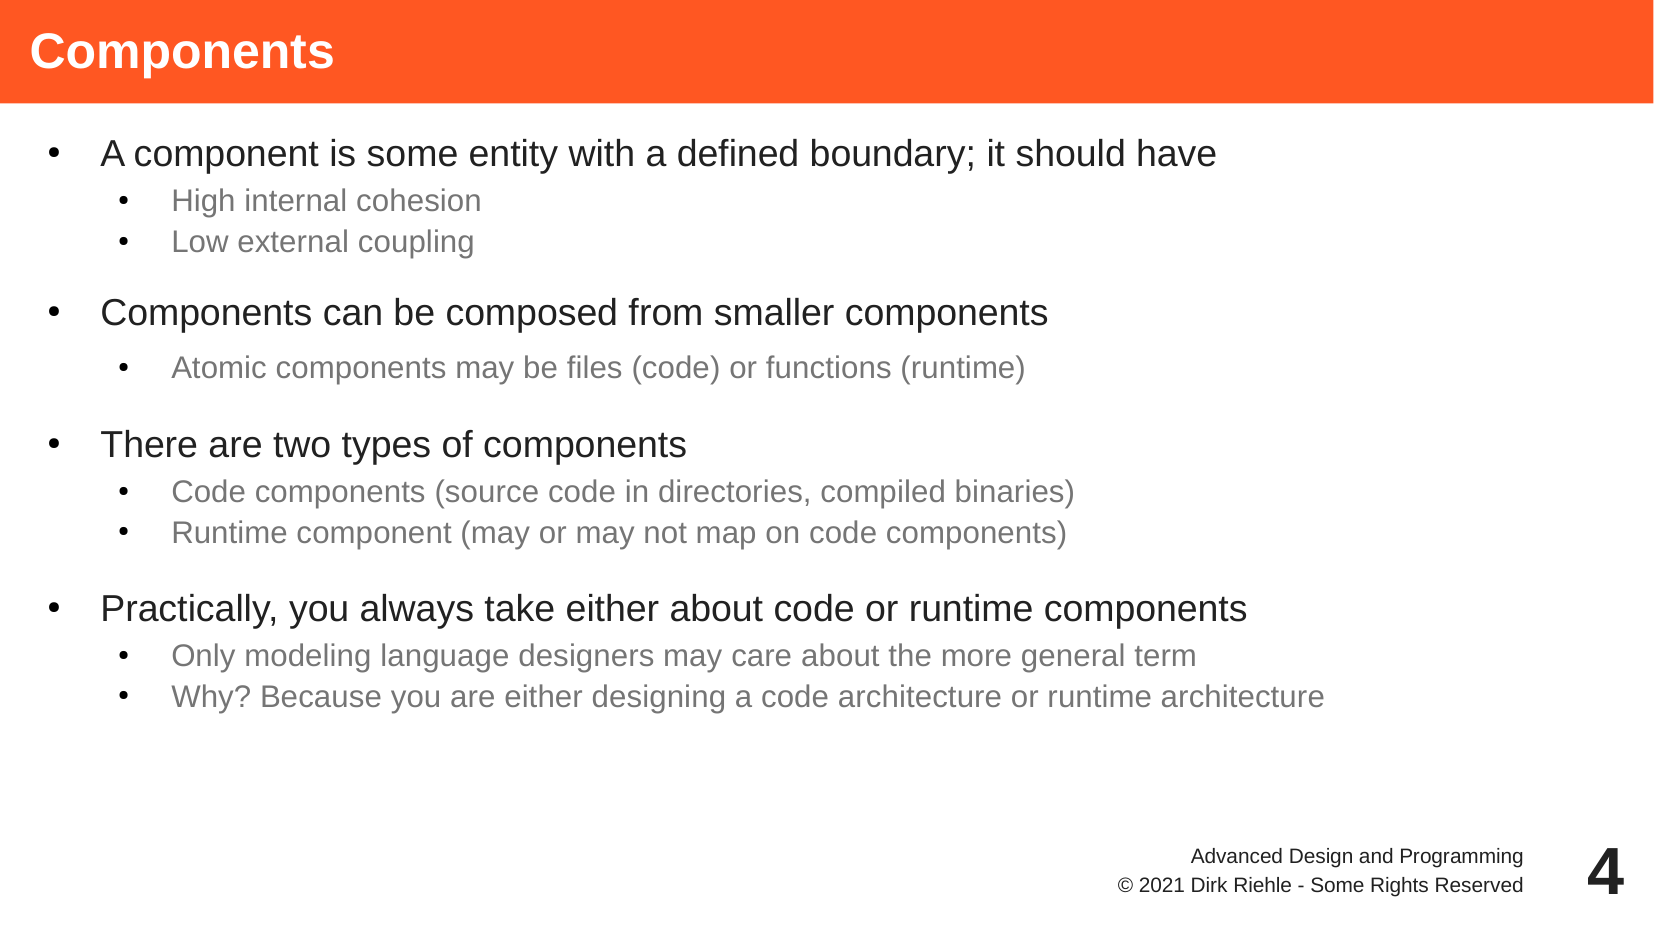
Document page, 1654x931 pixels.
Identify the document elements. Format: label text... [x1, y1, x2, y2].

title Components [0, 0, 1654, 104]
list A component is some entity with a defined boundary; it should have High internal cohesion Low external coupling Components can be composed from smaller components Atomic components may be files (code) or functions (runtime) There are two types of components Code components (source code in directories, compiled binaries) Runtime component (may or may not map on code components) Practically, you always take either about code or runtime components Only modeling language designers may care about the more general term Why? Because you are either designing a code architecture or runtime architecture [29, 132, 1625, 813]
